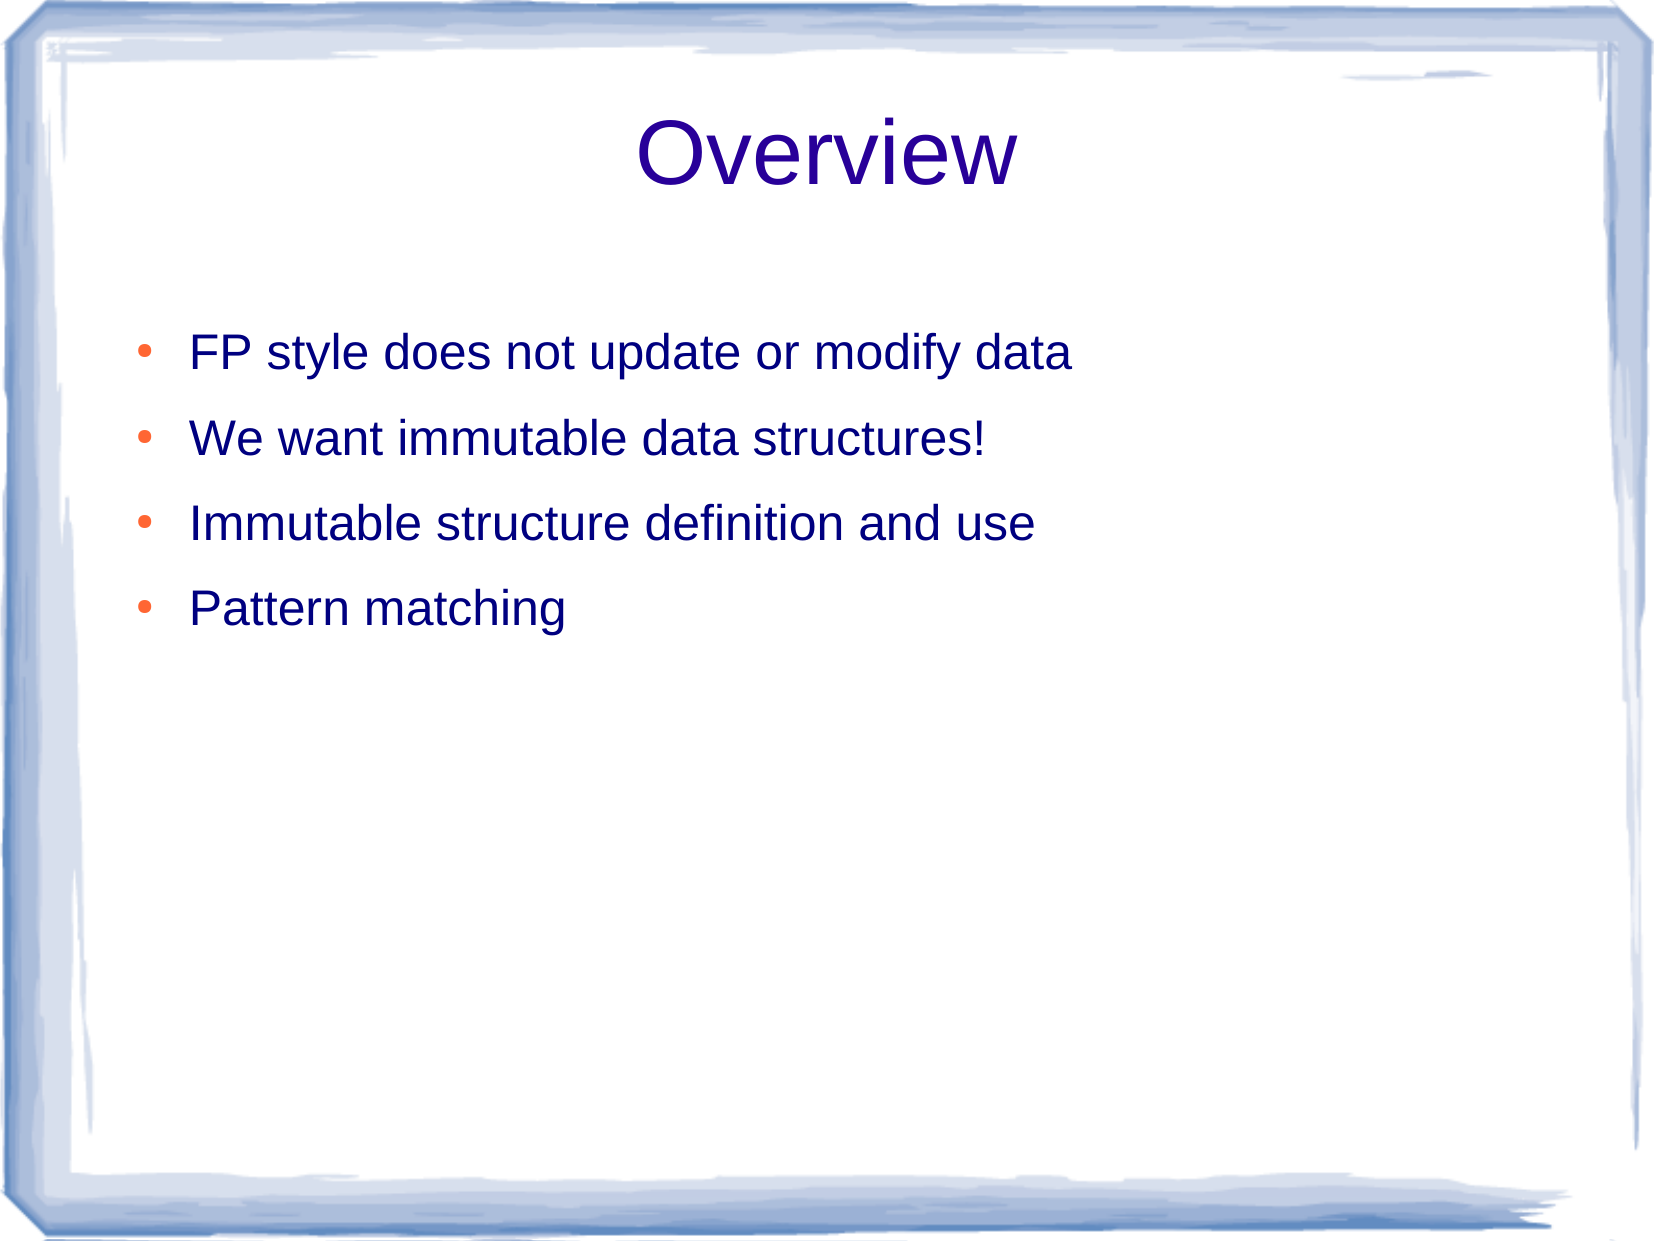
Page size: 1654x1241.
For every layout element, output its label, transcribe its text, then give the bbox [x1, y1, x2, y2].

picture [0, 0, 1654, 1241]
list FP style does not update or modify data We want immutable data structures! Immutable structure definition and use Pattern matching [118, 324, 1571, 1030]
title Overview [82, 49, 1571, 257]
